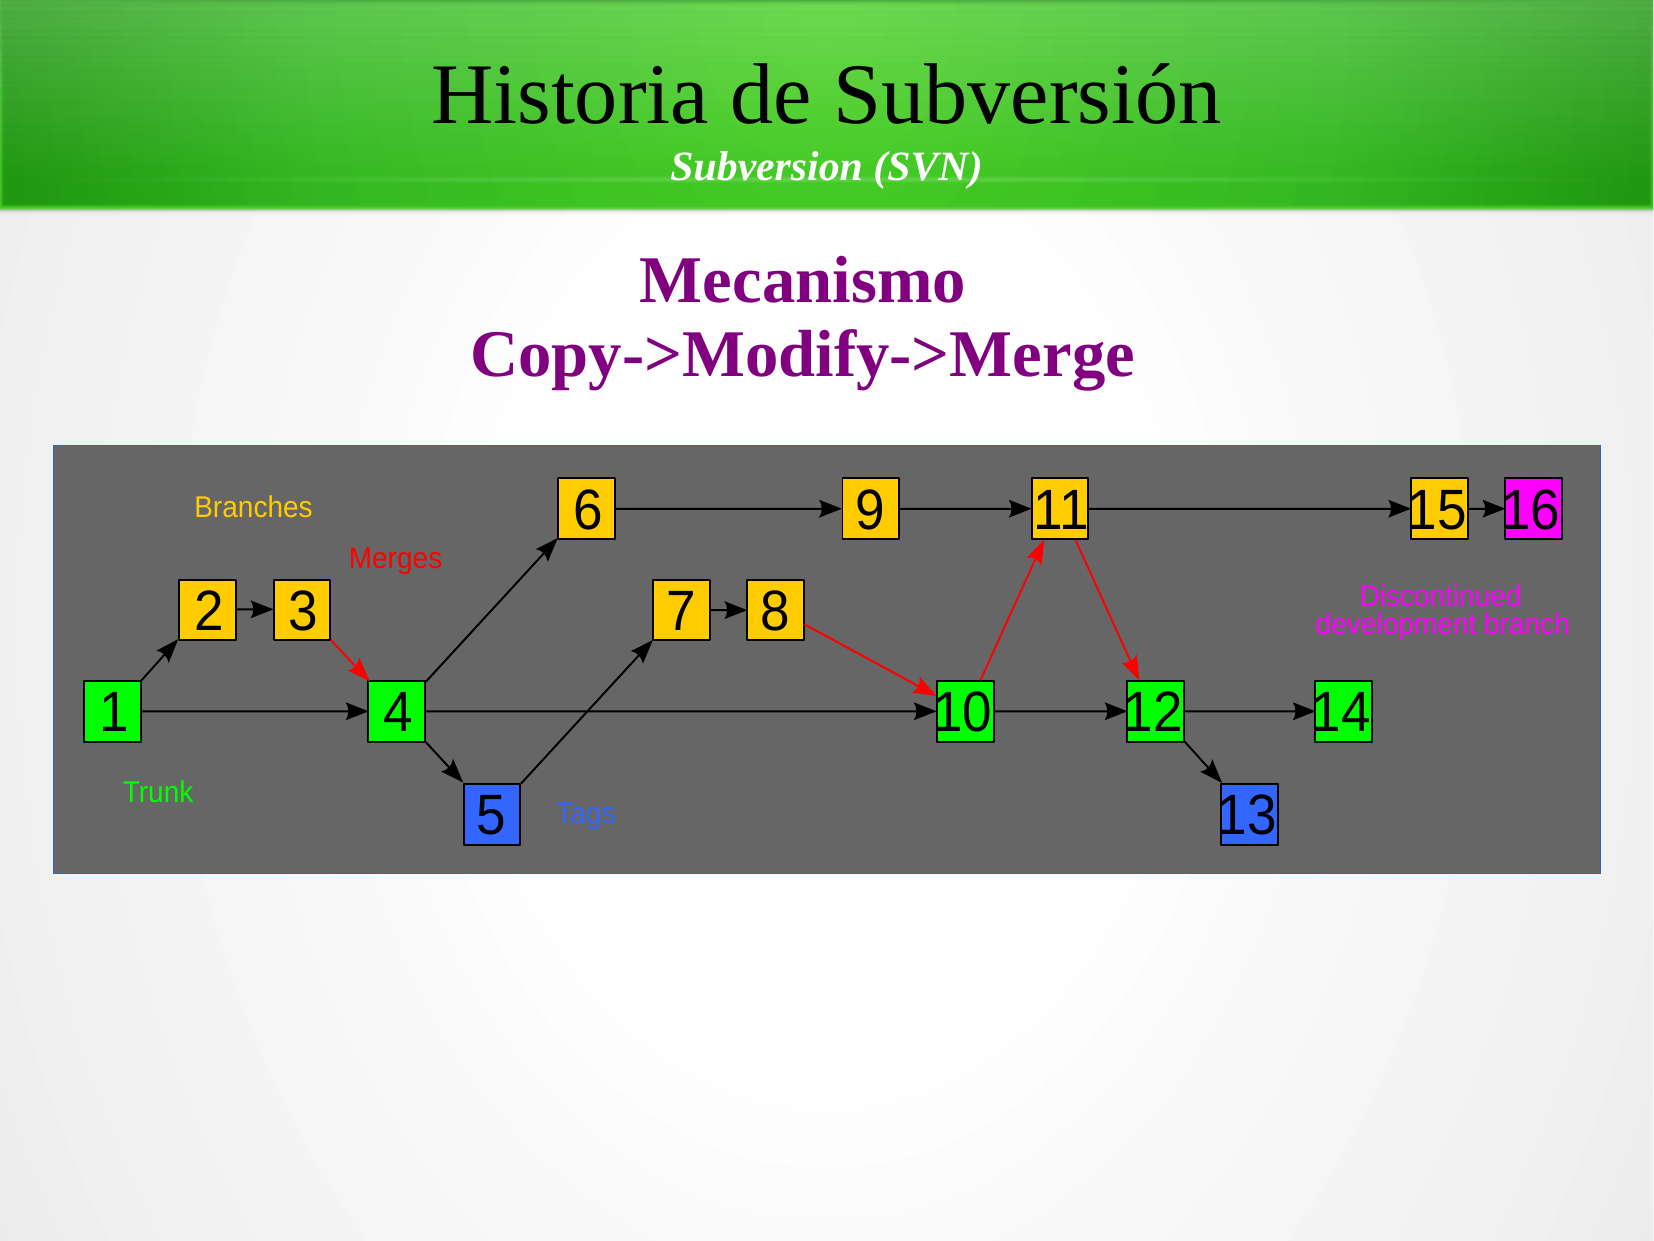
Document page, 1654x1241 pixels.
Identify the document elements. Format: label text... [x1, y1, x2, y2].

text_box Mecanismo Copy->Modify->Merge [295, 220, 1276, 414]
title Historia de Subversión Subversion (SVN) [82, 46, 1571, 190]
picture [0, 0, 1654, 1241]
